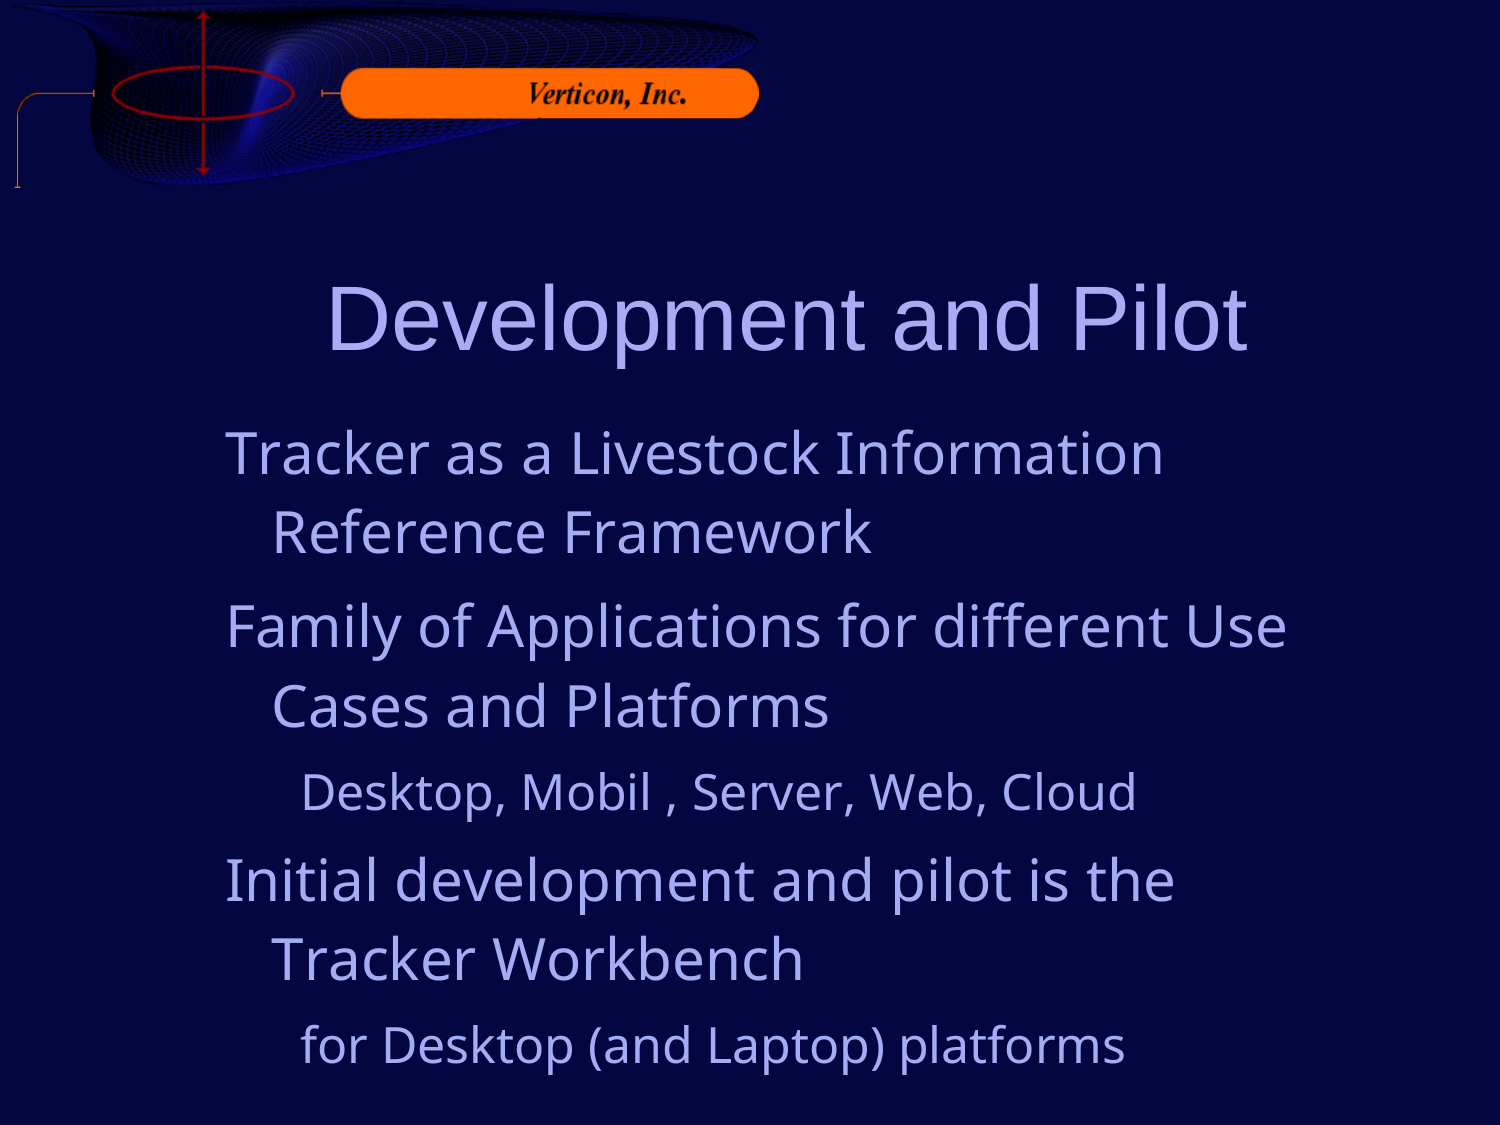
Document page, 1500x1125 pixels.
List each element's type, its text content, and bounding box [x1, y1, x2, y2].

list Tracker as a Livestock Information Reference Framework Family of Applications for different Use Cases and Platforms Desktop, Mobil , Server, Web, Cloud Initial development and pilot is the Tracker Workbench for Desktop (and Laptop) platforms [150, 412, 1385, 1052]
picture [8, 0, 759, 188]
title Development and Pilot [112, 232, 1463, 406]
